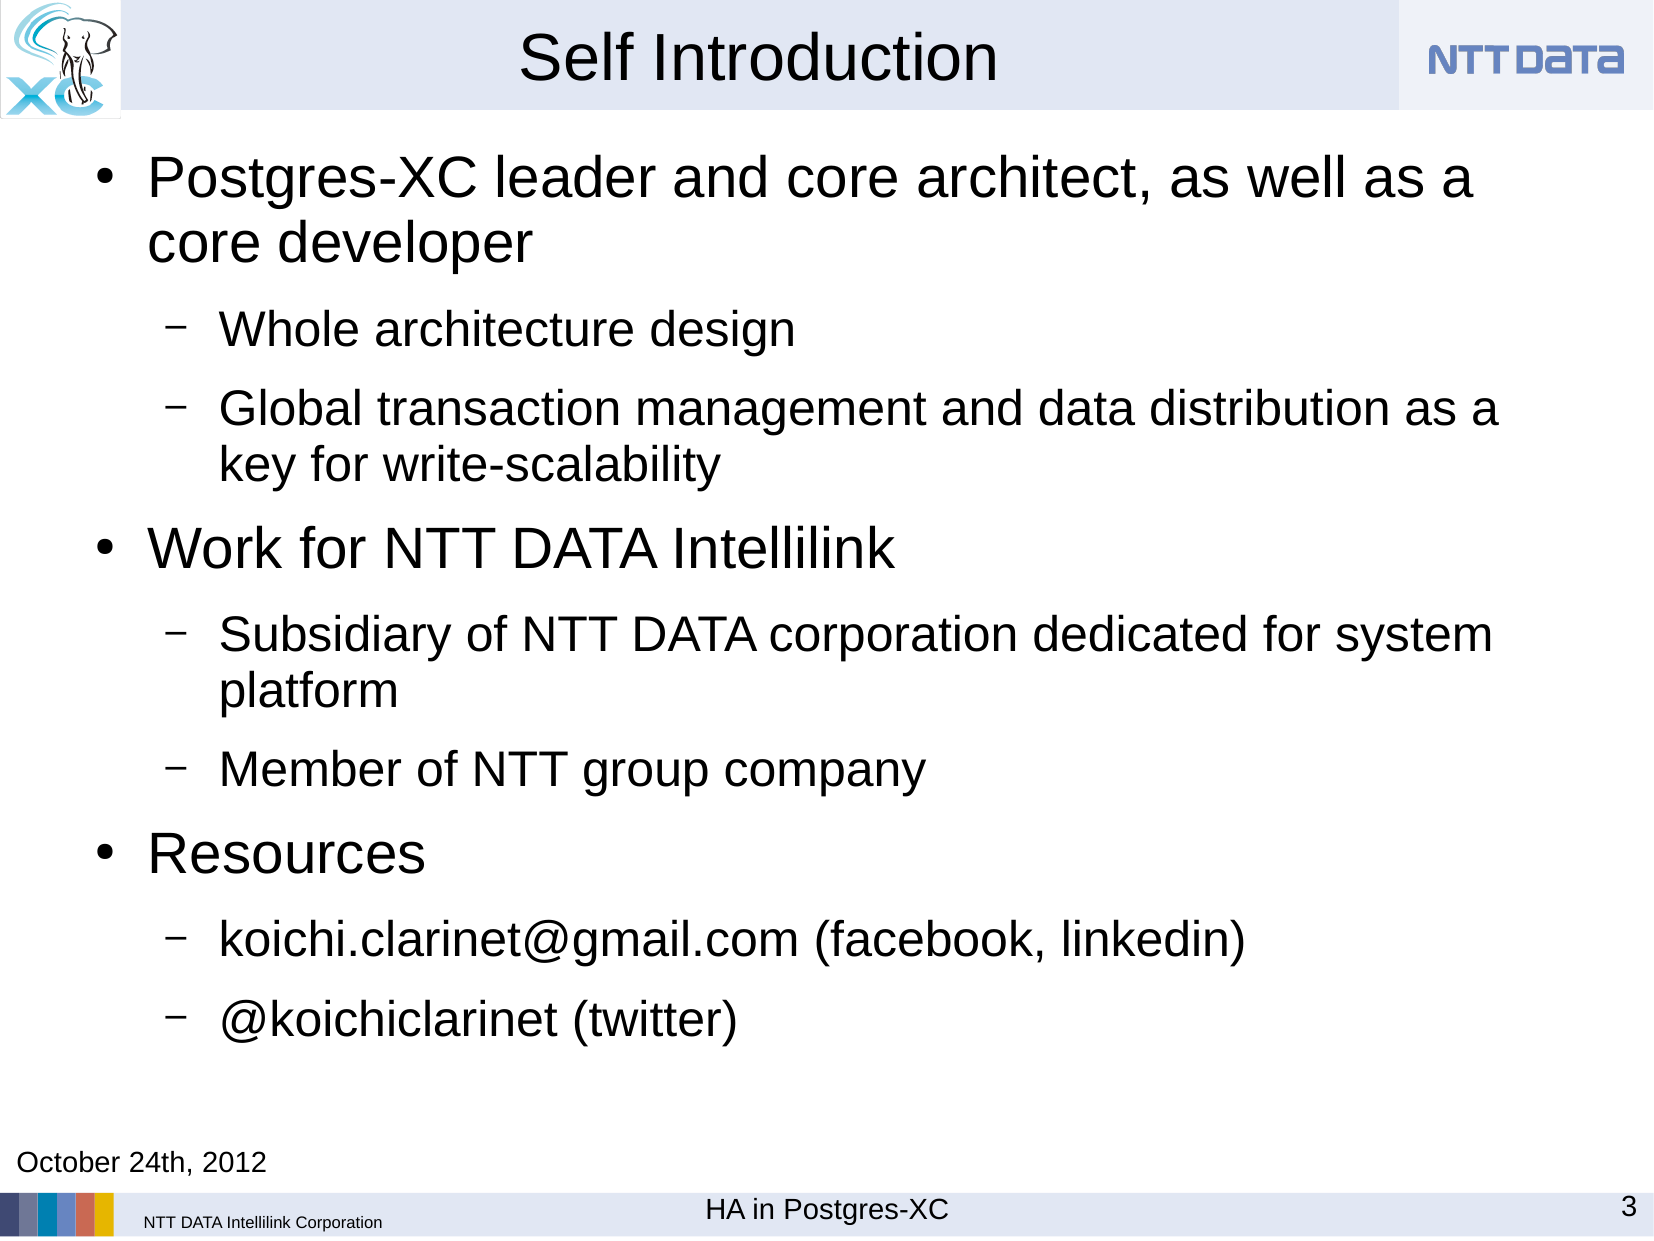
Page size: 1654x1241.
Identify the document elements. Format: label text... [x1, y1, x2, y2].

title Self Introduction [120, 3, 1399, 110]
picture [0, 0, 121, 119]
list Postgres-XC leader and core architect, as well as a core developer Whole architecture design Global transaction management and data distribution as a key for write-scalability Work for NTT DATA Intellilink Subsidiary of NTT DATA corporation dedicated for system platform Member of NTT group company Resources koichi.clarinet@gmail.com (facebook, linkedin) @koichiclarinet (twitter) [76, 145, 1566, 1148]
picture [1429, 45, 1624, 74]
